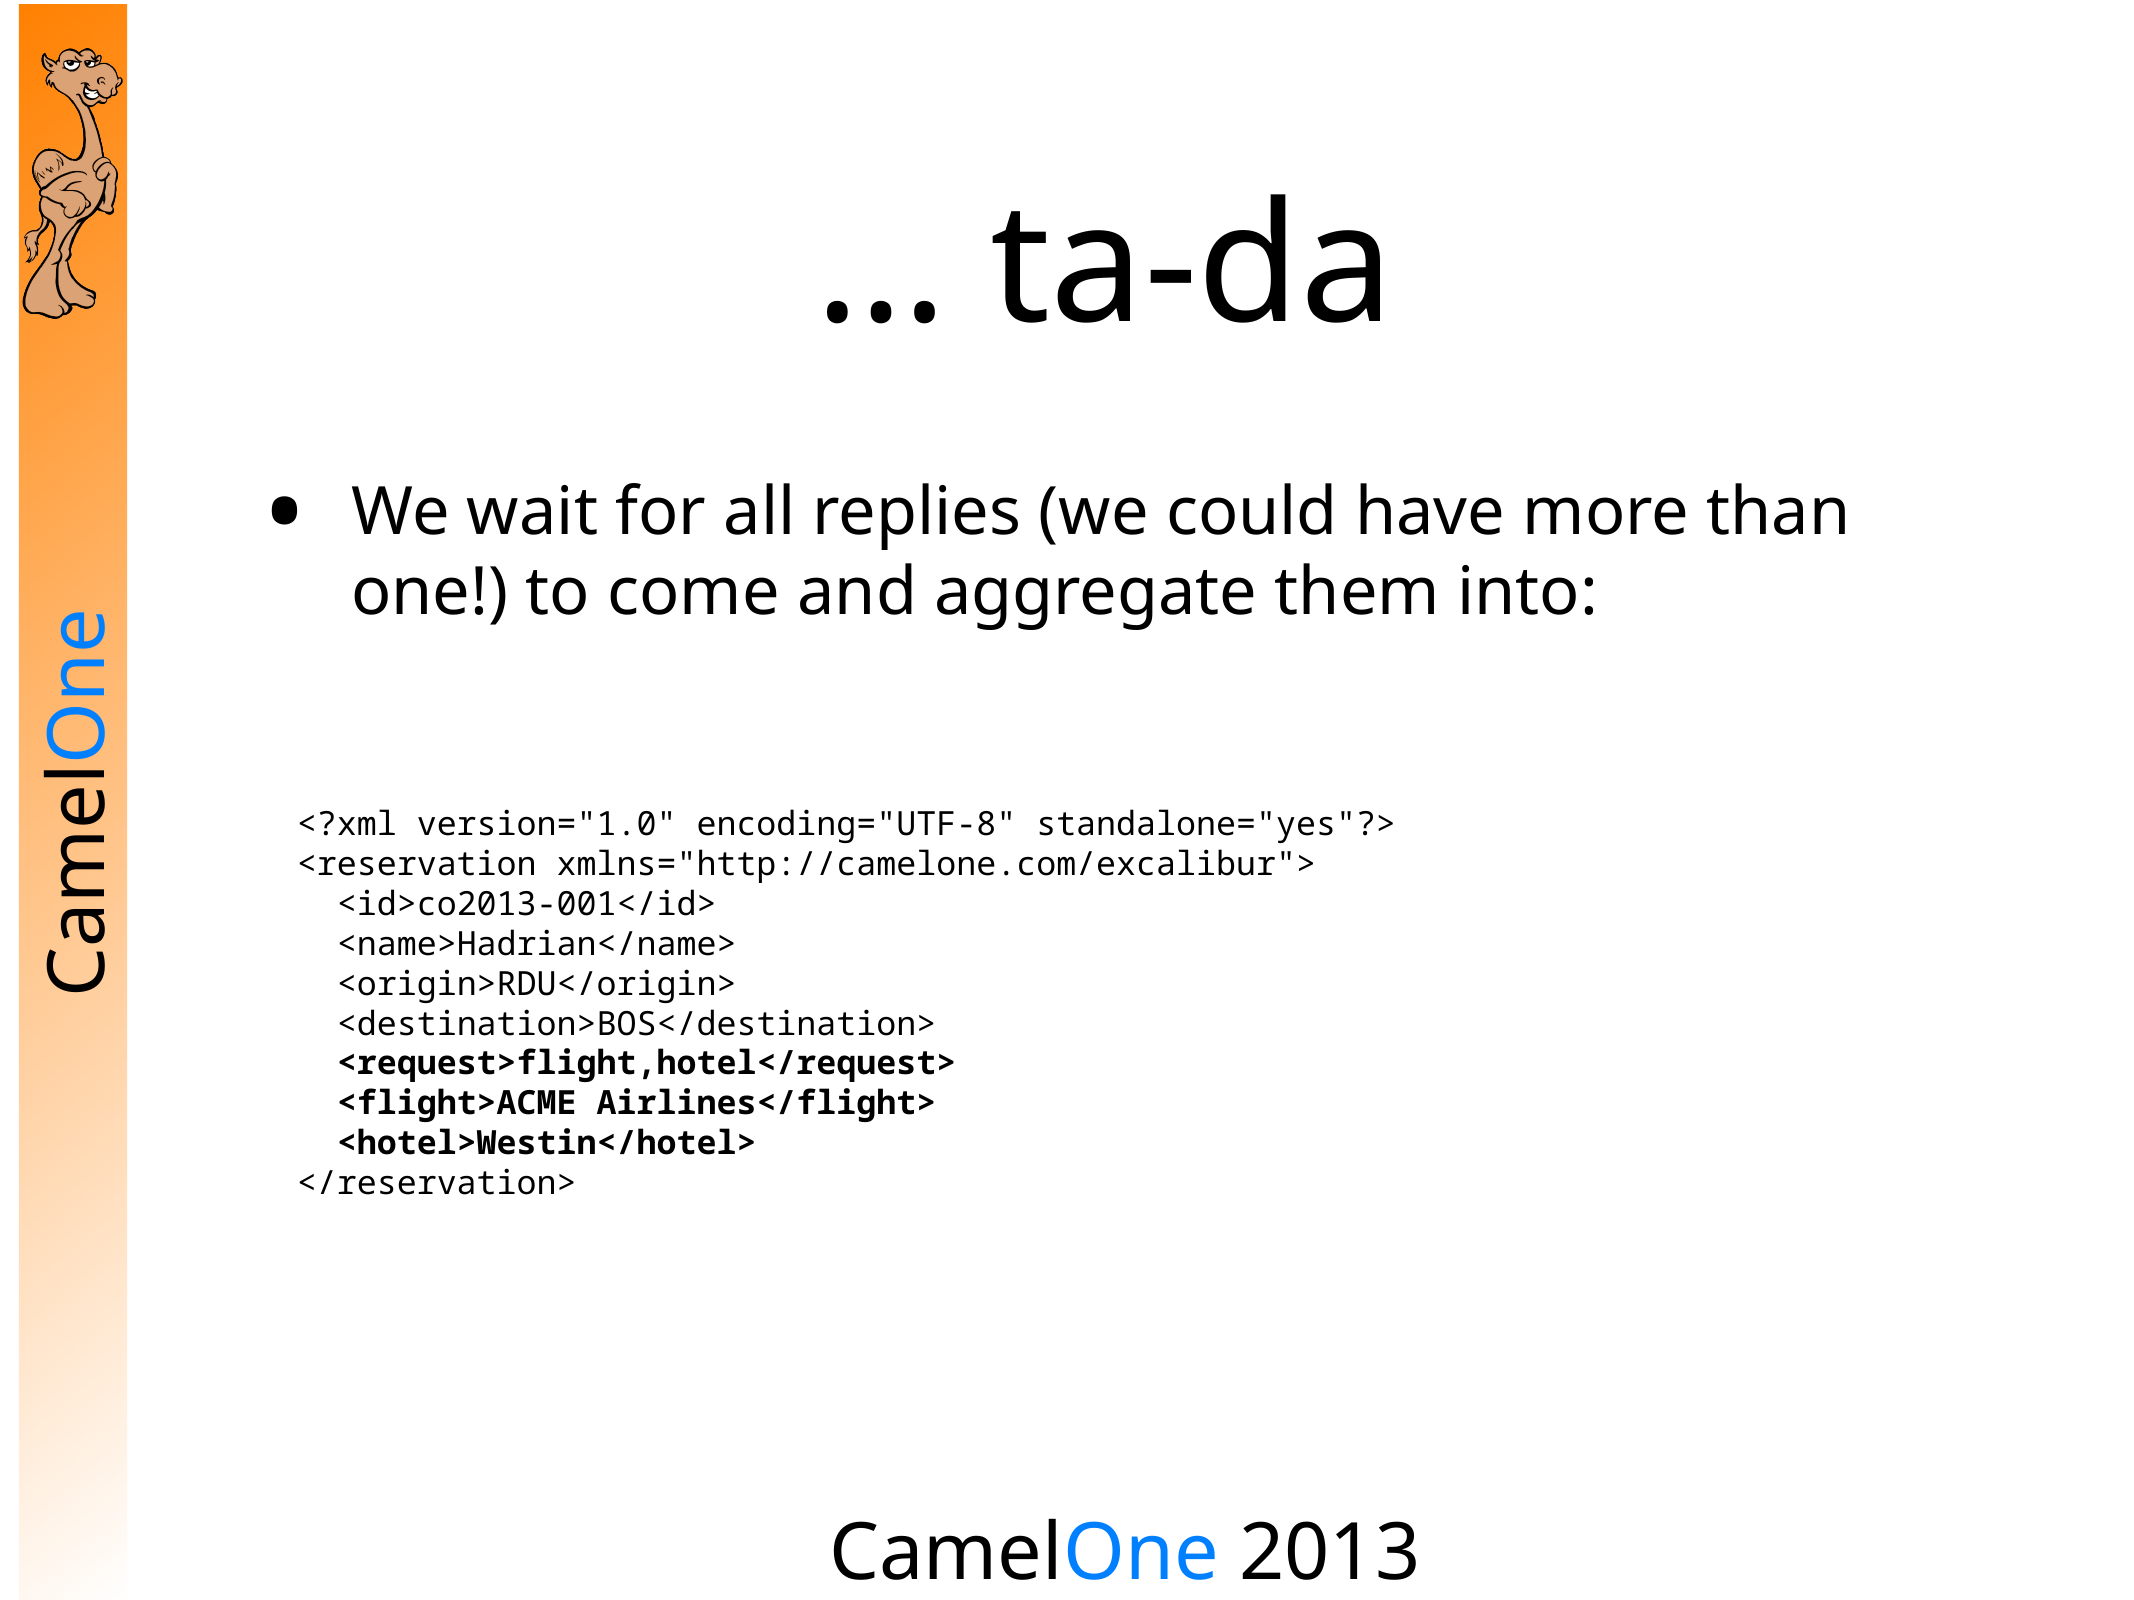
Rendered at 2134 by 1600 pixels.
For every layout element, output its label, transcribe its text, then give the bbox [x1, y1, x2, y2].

title Q&A [18, 339, 128, 433]
title … ta-da [228, 146, 1981, 364]
list We wait for all replies (we could have more than one!) to come and aggregate them into: <?xml version="1.0" encoding="UTF-8" standalone="yes"?> <reservation xmlns="http://camelone.com/excalibur"> <id>co2013-001</id> <name>Hadrian</name> <origin>RDU</origin> <destination>BOS</destination> <request>flight,hotel</request> <flight>ACME Airlines</flight> <hotel>Westin</hotel> </reservation> [228, 365, 1981, 1304]
picture [22, 48, 123, 319]
